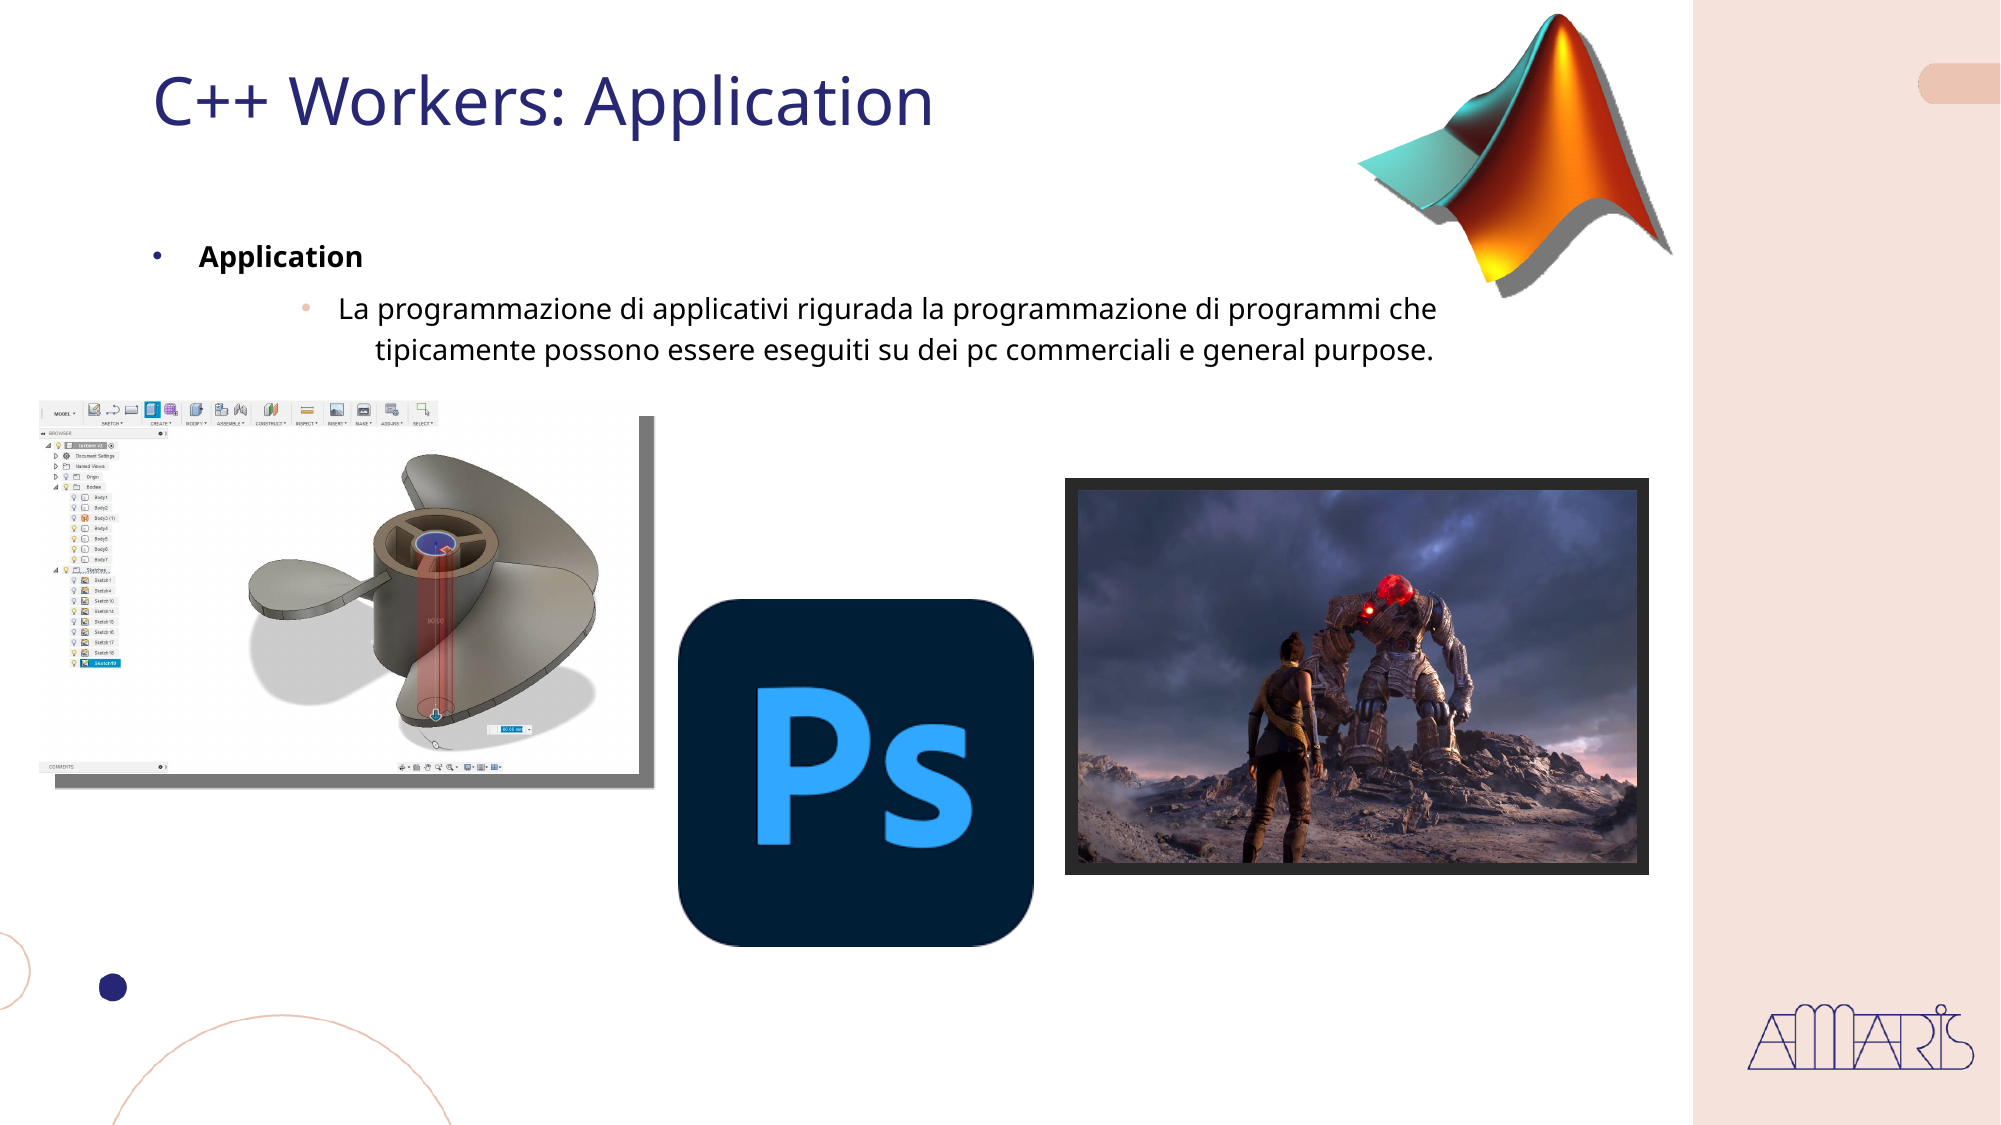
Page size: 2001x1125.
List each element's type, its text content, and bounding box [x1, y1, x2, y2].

picture [39, 400, 639, 774]
list Application La programmazione di applicativi rigurada la programmazione di programmi che tipicamente possono essere eseguiti su dei pc commerciali e general purpose. [137, 223, 1574, 373]
title C++ Workers: Application [137, 59, 1357, 148]
picture [1357, 12, 1659, 283]
picture [1077, 490, 1637, 863]
picture [678, 599, 1034, 947]
